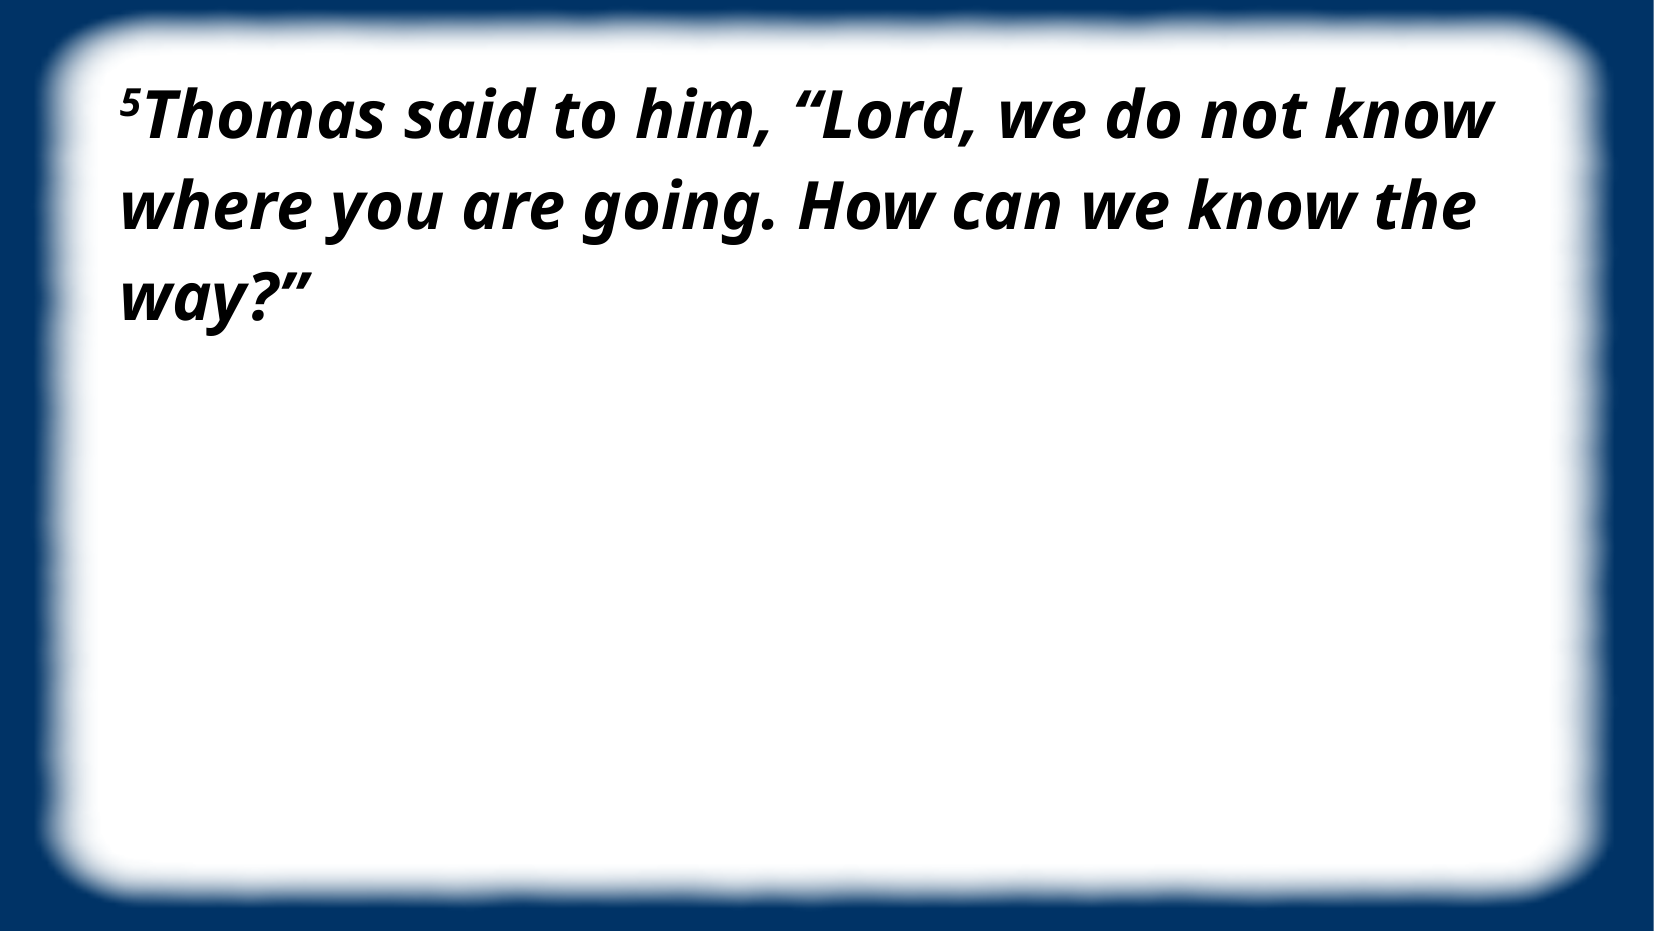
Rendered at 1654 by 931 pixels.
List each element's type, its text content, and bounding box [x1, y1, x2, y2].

text_box 5Thomas said to him, “Lord, we do not know where you are going. How can we know the way?” [105, 60, 1531, 342]
picture [0, 0, 1654, 931]
